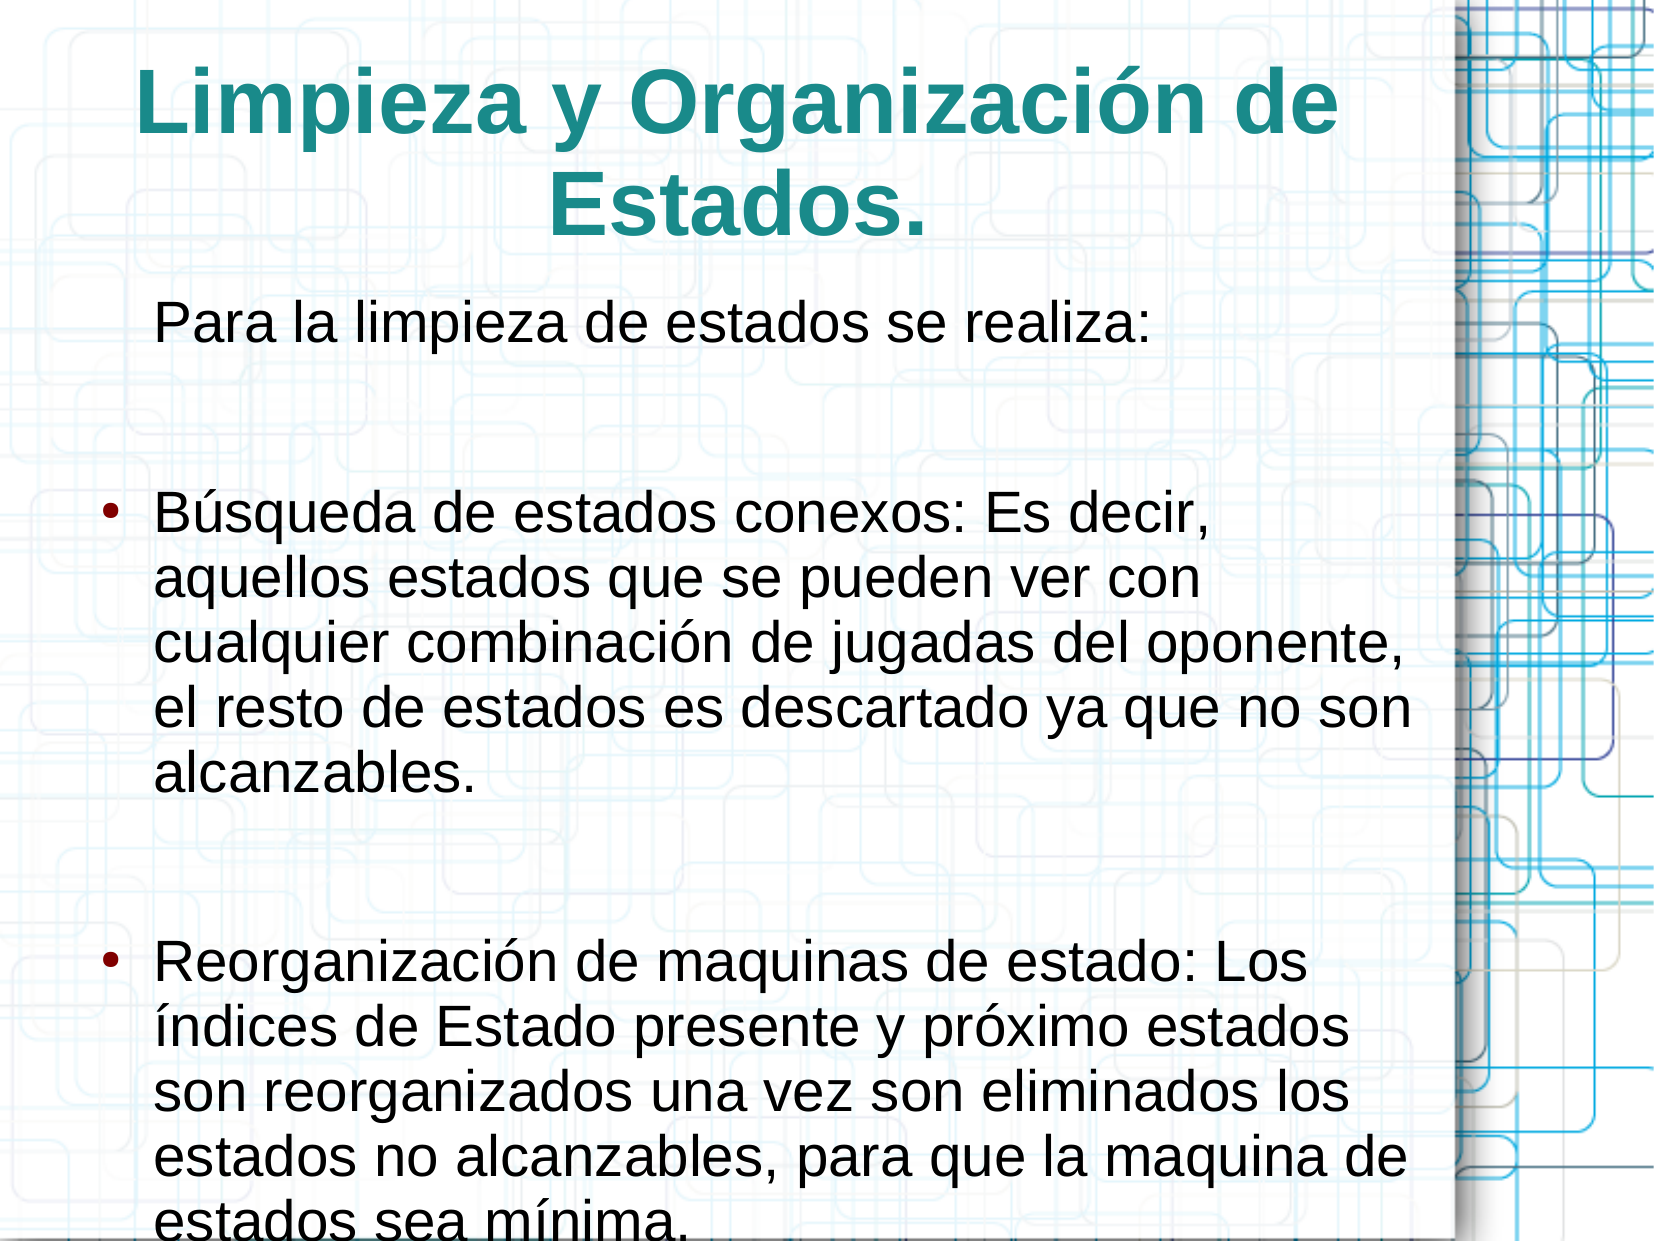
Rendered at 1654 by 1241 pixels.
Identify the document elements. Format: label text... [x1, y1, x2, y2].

list Para la limpieza de estados se realiza: Búsqueda de estados conexos: Es decir, aquellos estados que se pueden ver con cualquier combinación de jugadas del oponente, el resto de estados es descartado ya que no son alcanzables. Reorganización de maquinas de estado: Los índices de Estado presente y próximo estados son reorganizados una vez son eliminados los estados no alcanzables, para que la maquina de estados sea mínima. [82, 290, 1418, 1241]
picture [0, 0, 1654, 1241]
title Limpieza y Organización de Estados. [59, 49, 1418, 257]
